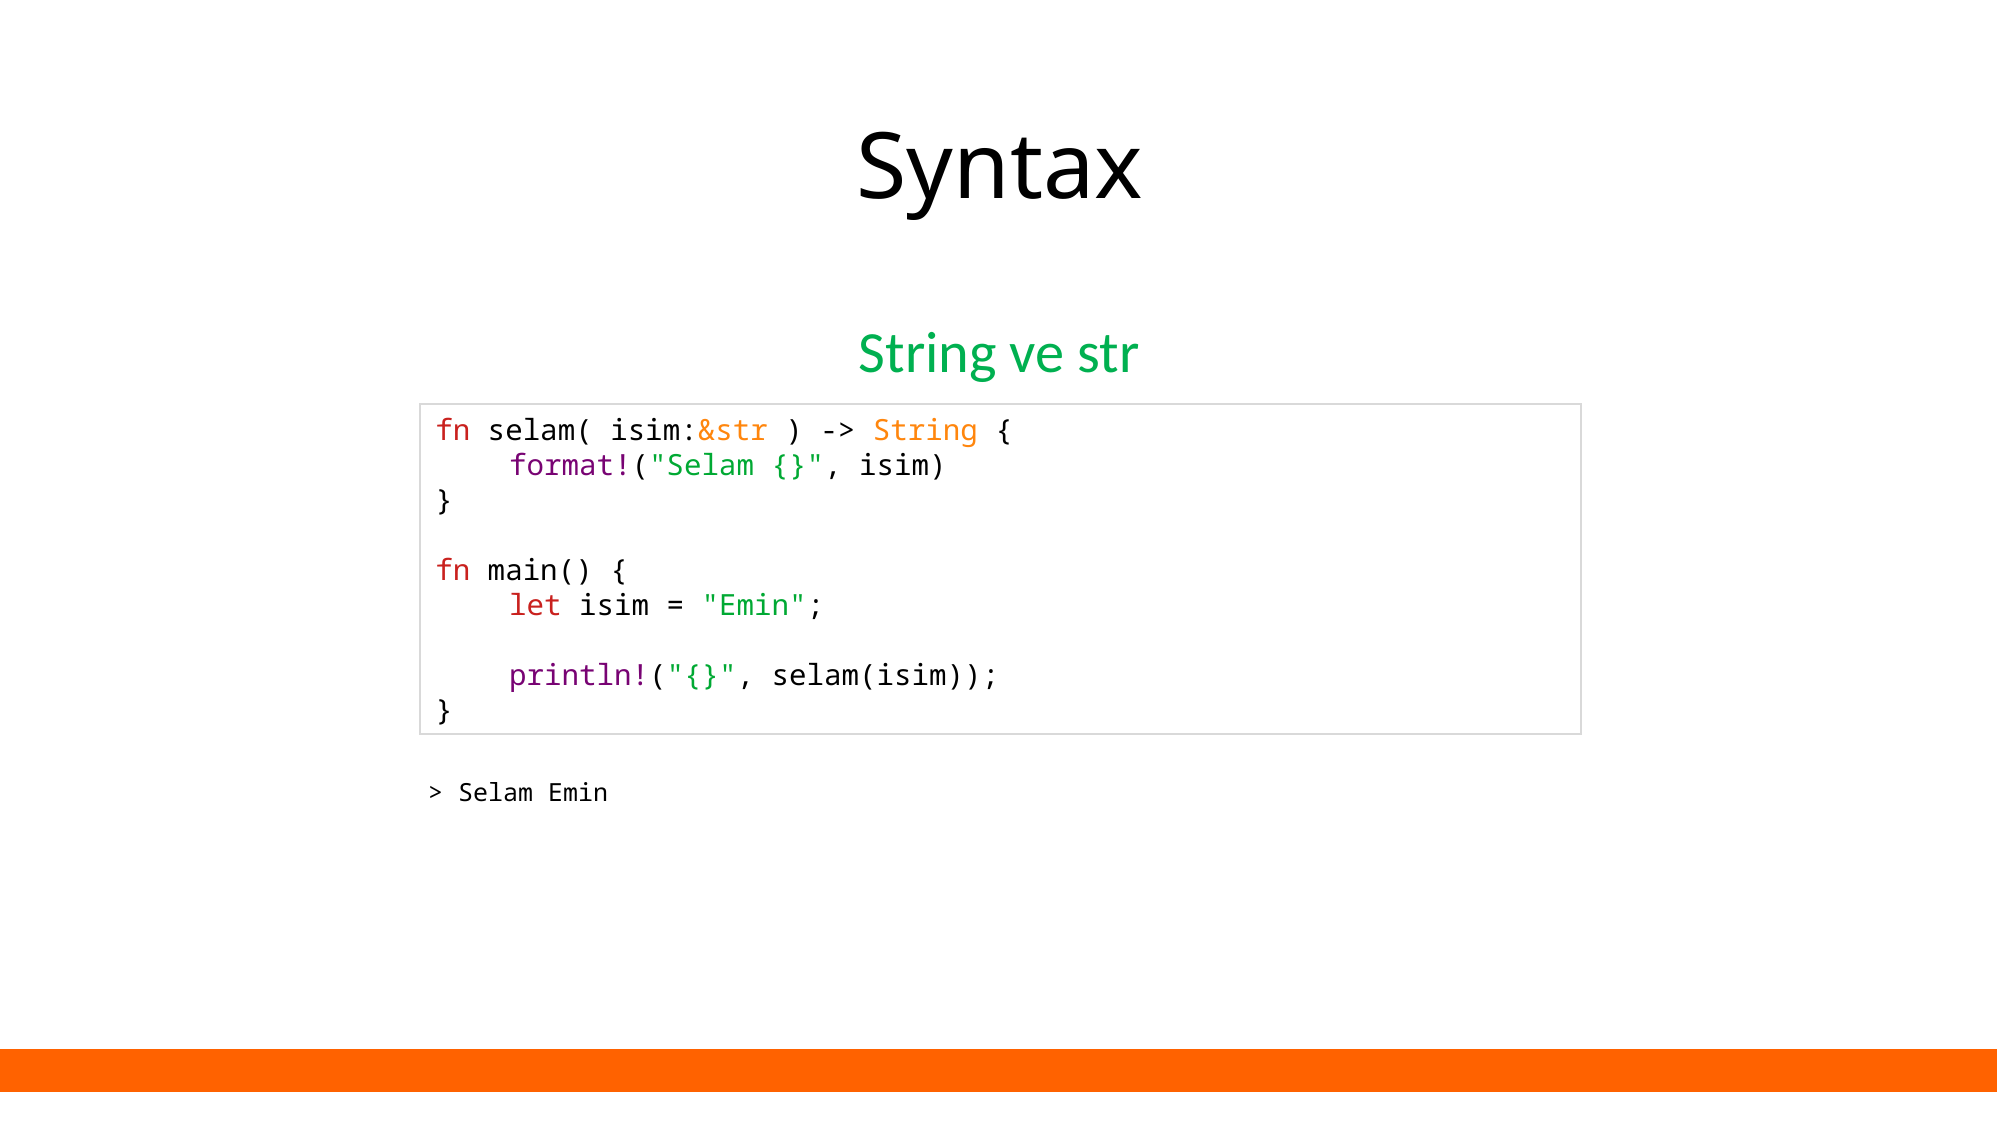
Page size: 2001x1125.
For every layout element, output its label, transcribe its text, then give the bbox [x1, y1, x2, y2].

list String ve str [420, 314, 1579, 403]
text_box > Selam Emin [413, 767, 594, 808]
text_box [0, 1049, 1997, 1092]
text_box fn selam( isim:&str ) -> String { format!("Selam {}", isim) } fn main() { let isim = "Emin"; println!("{}", selam(isim)); } [420, 404, 1581, 734]
title Syntax [137, 59, 1863, 278]
